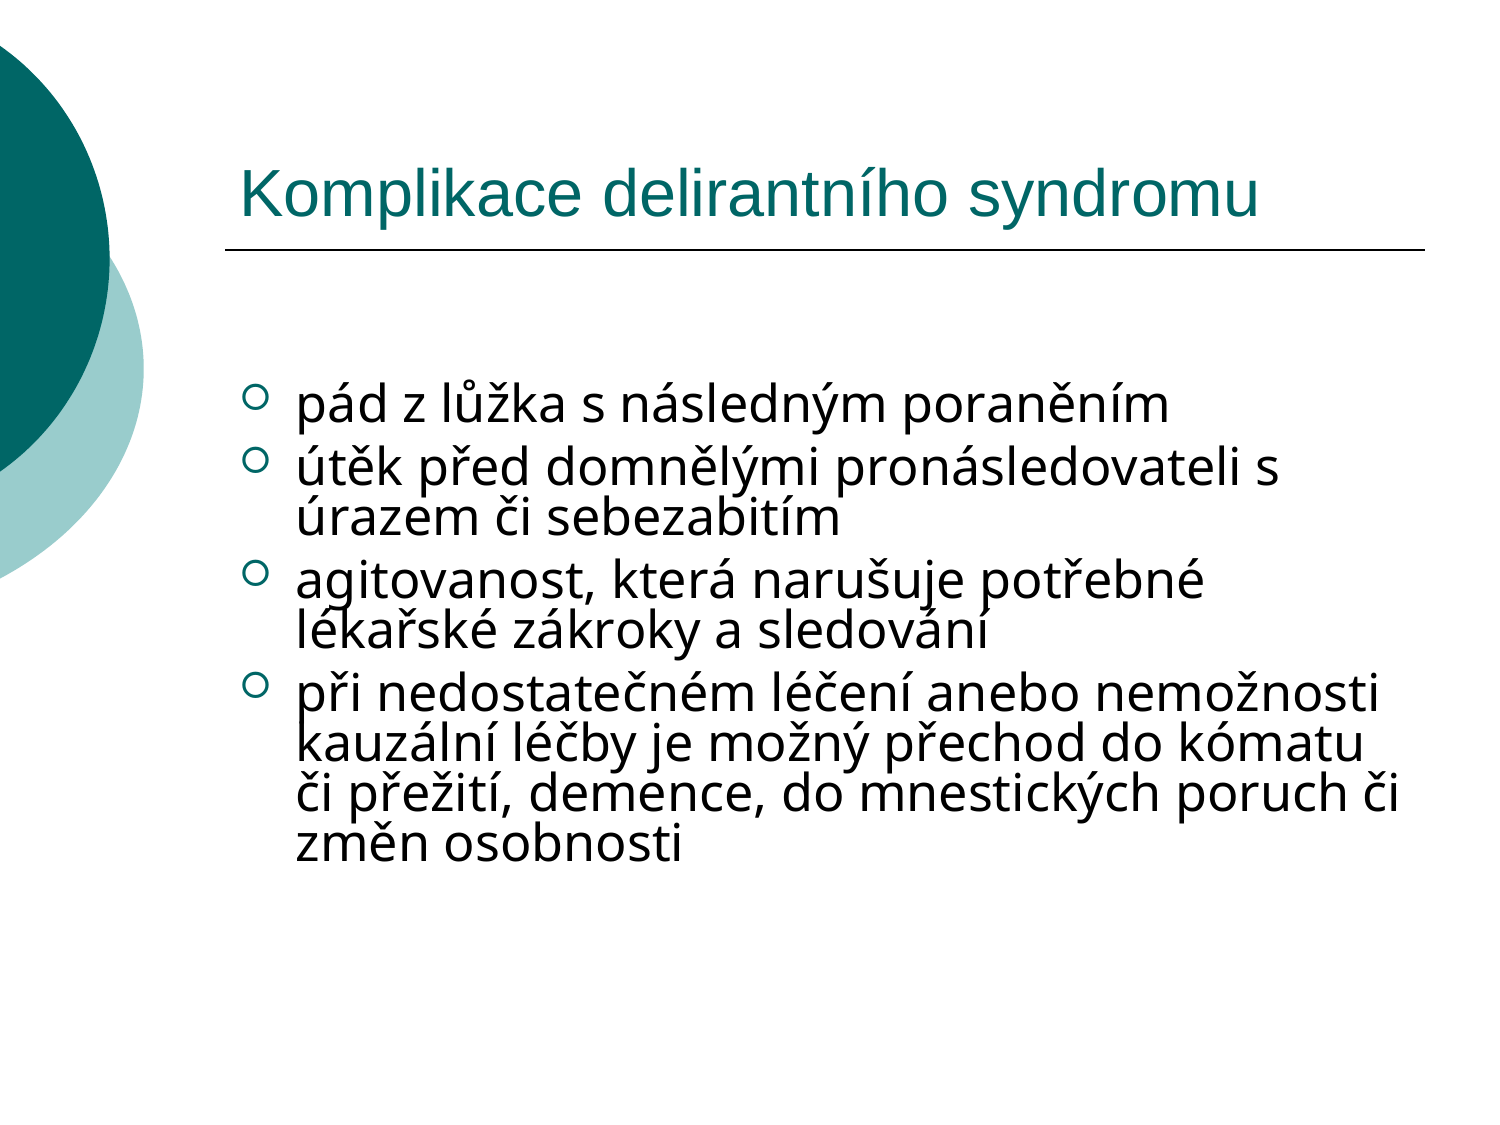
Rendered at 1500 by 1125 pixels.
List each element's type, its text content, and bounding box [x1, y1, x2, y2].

list pád z lůžka s následným poraněním útěk před domnělými pronásledovateli s úrazem či sebezabitím agitovanost, která narušuje potřebné lékařské zákroky a sledování při nedostatečném léčení anebo nemožnosti kauzální léčby je možný přechod do kómatu či přežití, demence, do mnestických poruch či změn osobnosti [224, 299, 1425, 975]
title Komplikace delirantního syndromu [224, 49, 1425, 237]
